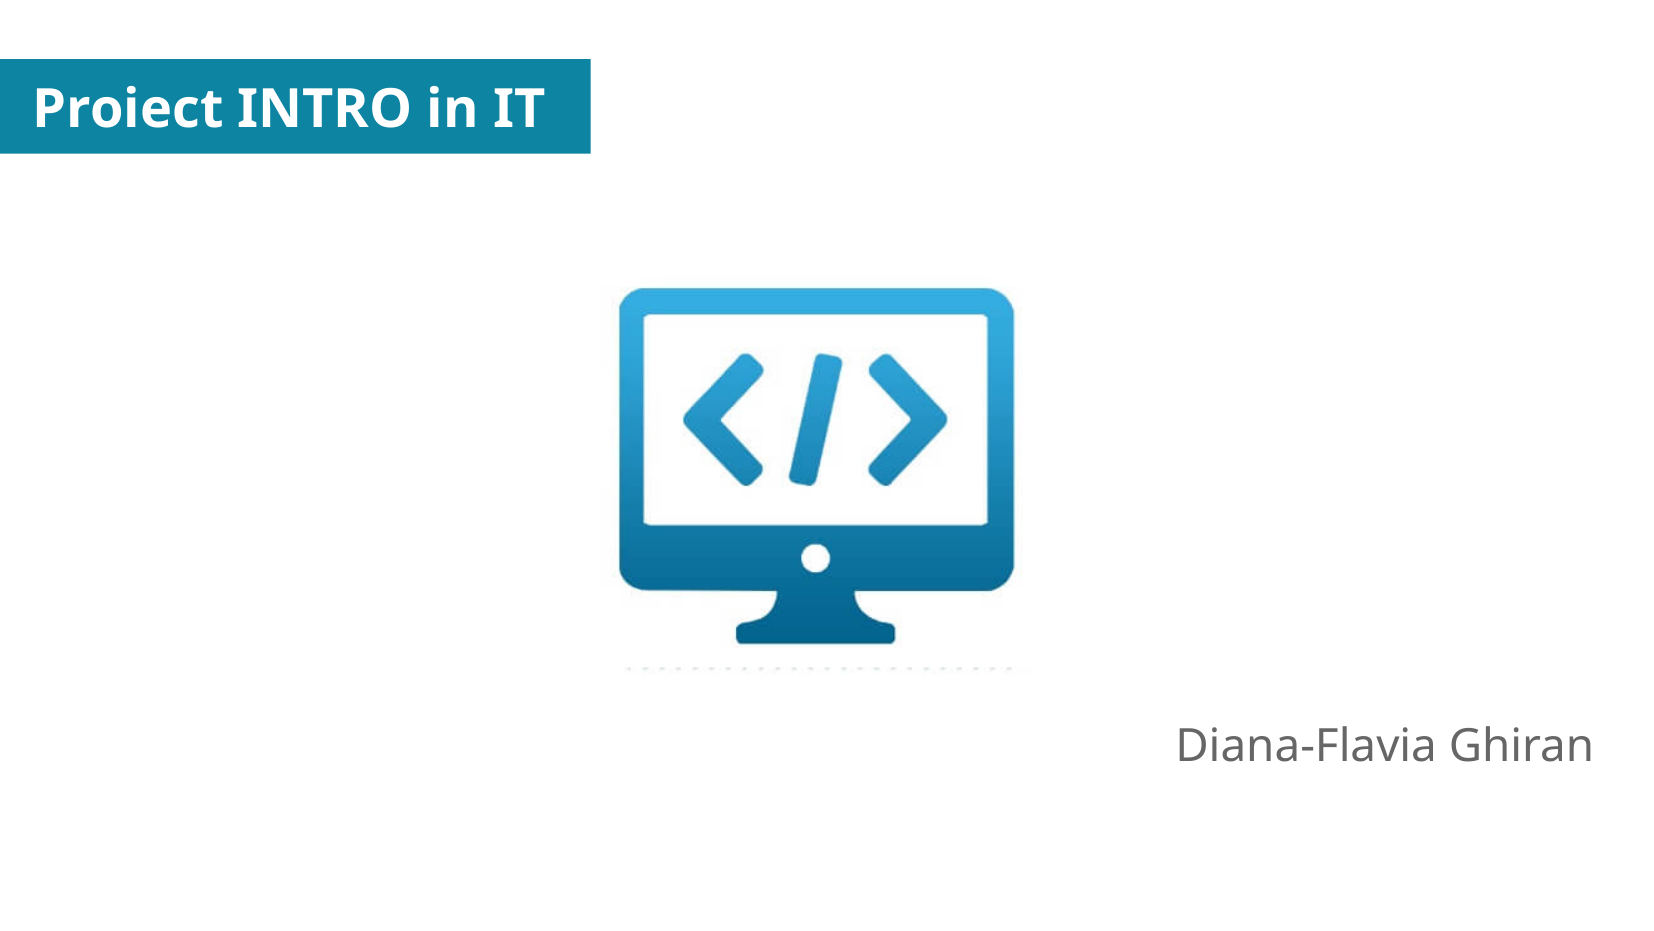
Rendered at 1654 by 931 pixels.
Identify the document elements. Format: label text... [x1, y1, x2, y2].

list Diana-Flavia Ghiran [787, 712, 1595, 826]
title Proiect INTRO in IT [0, 47, 579, 166]
picture [597, 267, 1051, 676]
